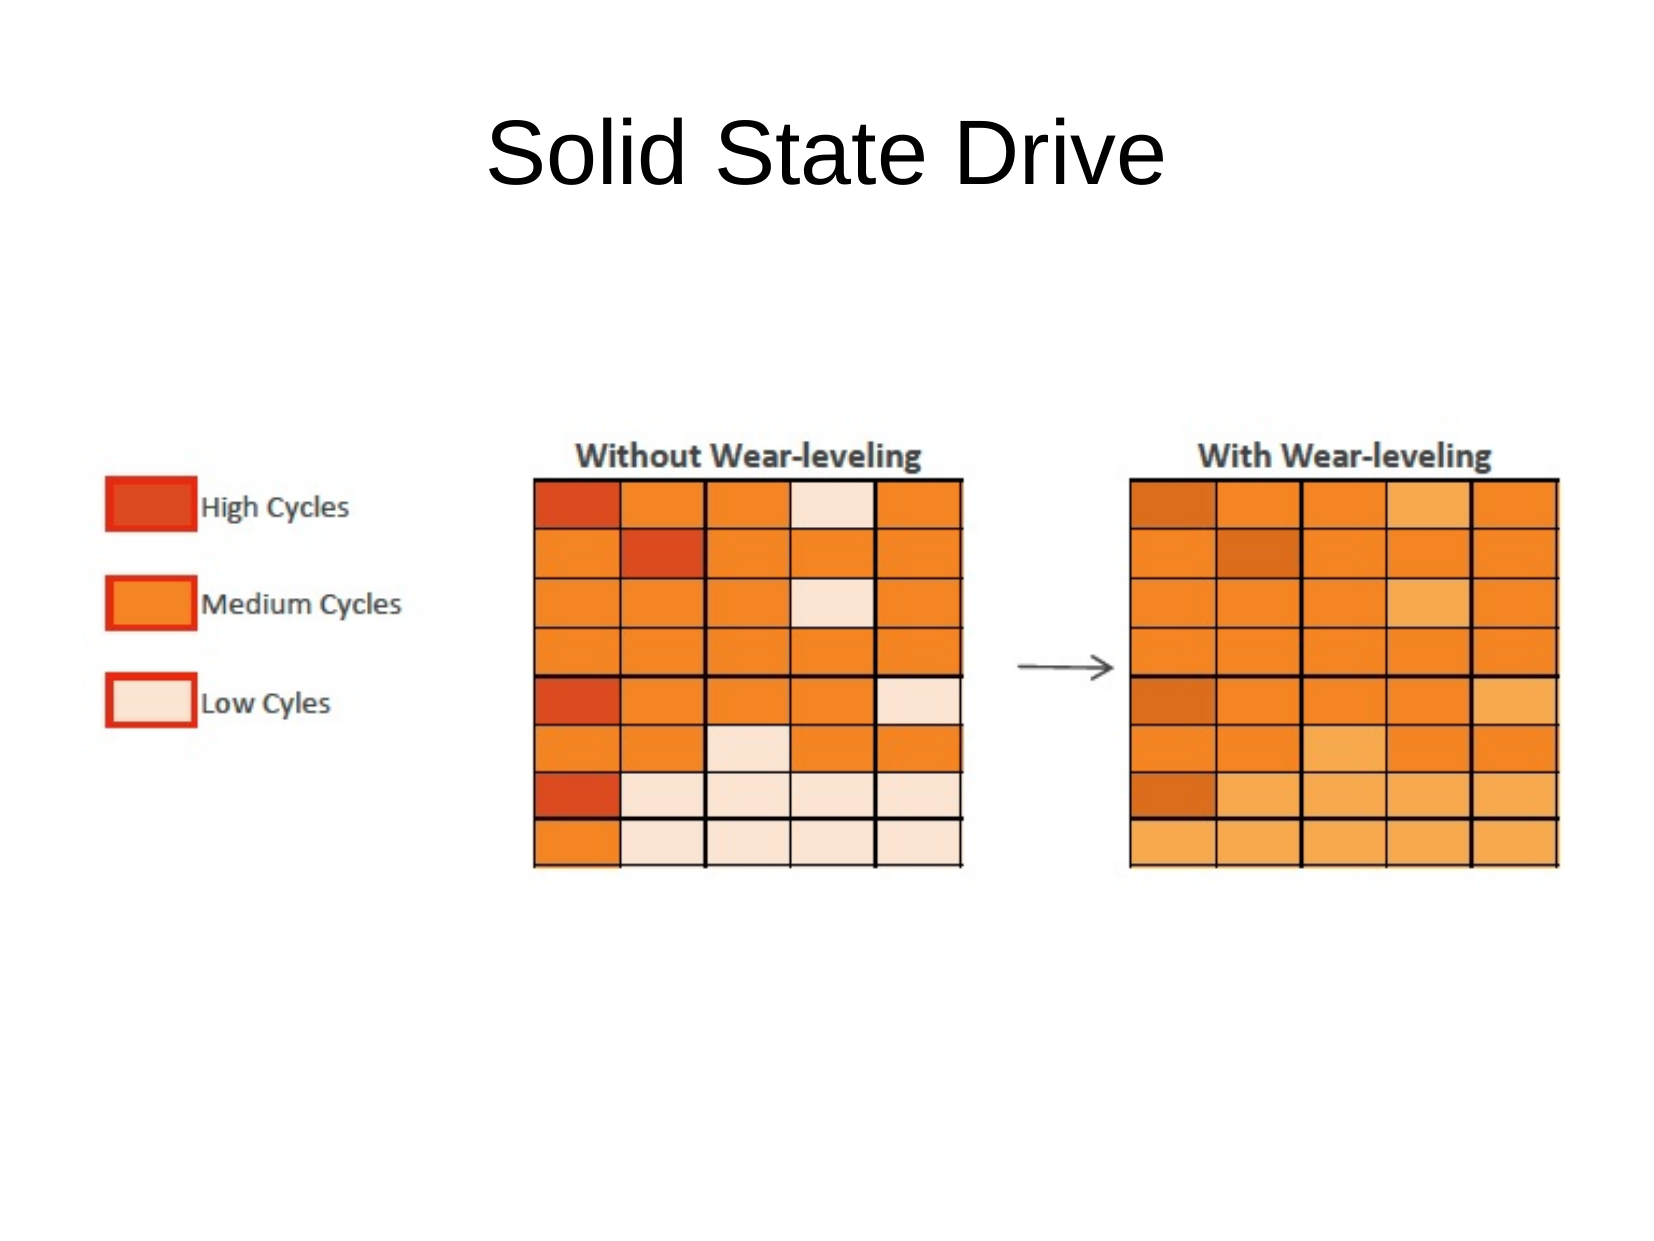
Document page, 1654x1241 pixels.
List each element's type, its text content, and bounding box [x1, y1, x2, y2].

title Solid State Drive [82, 49, 1571, 257]
picture [82, 414, 1571, 886]
